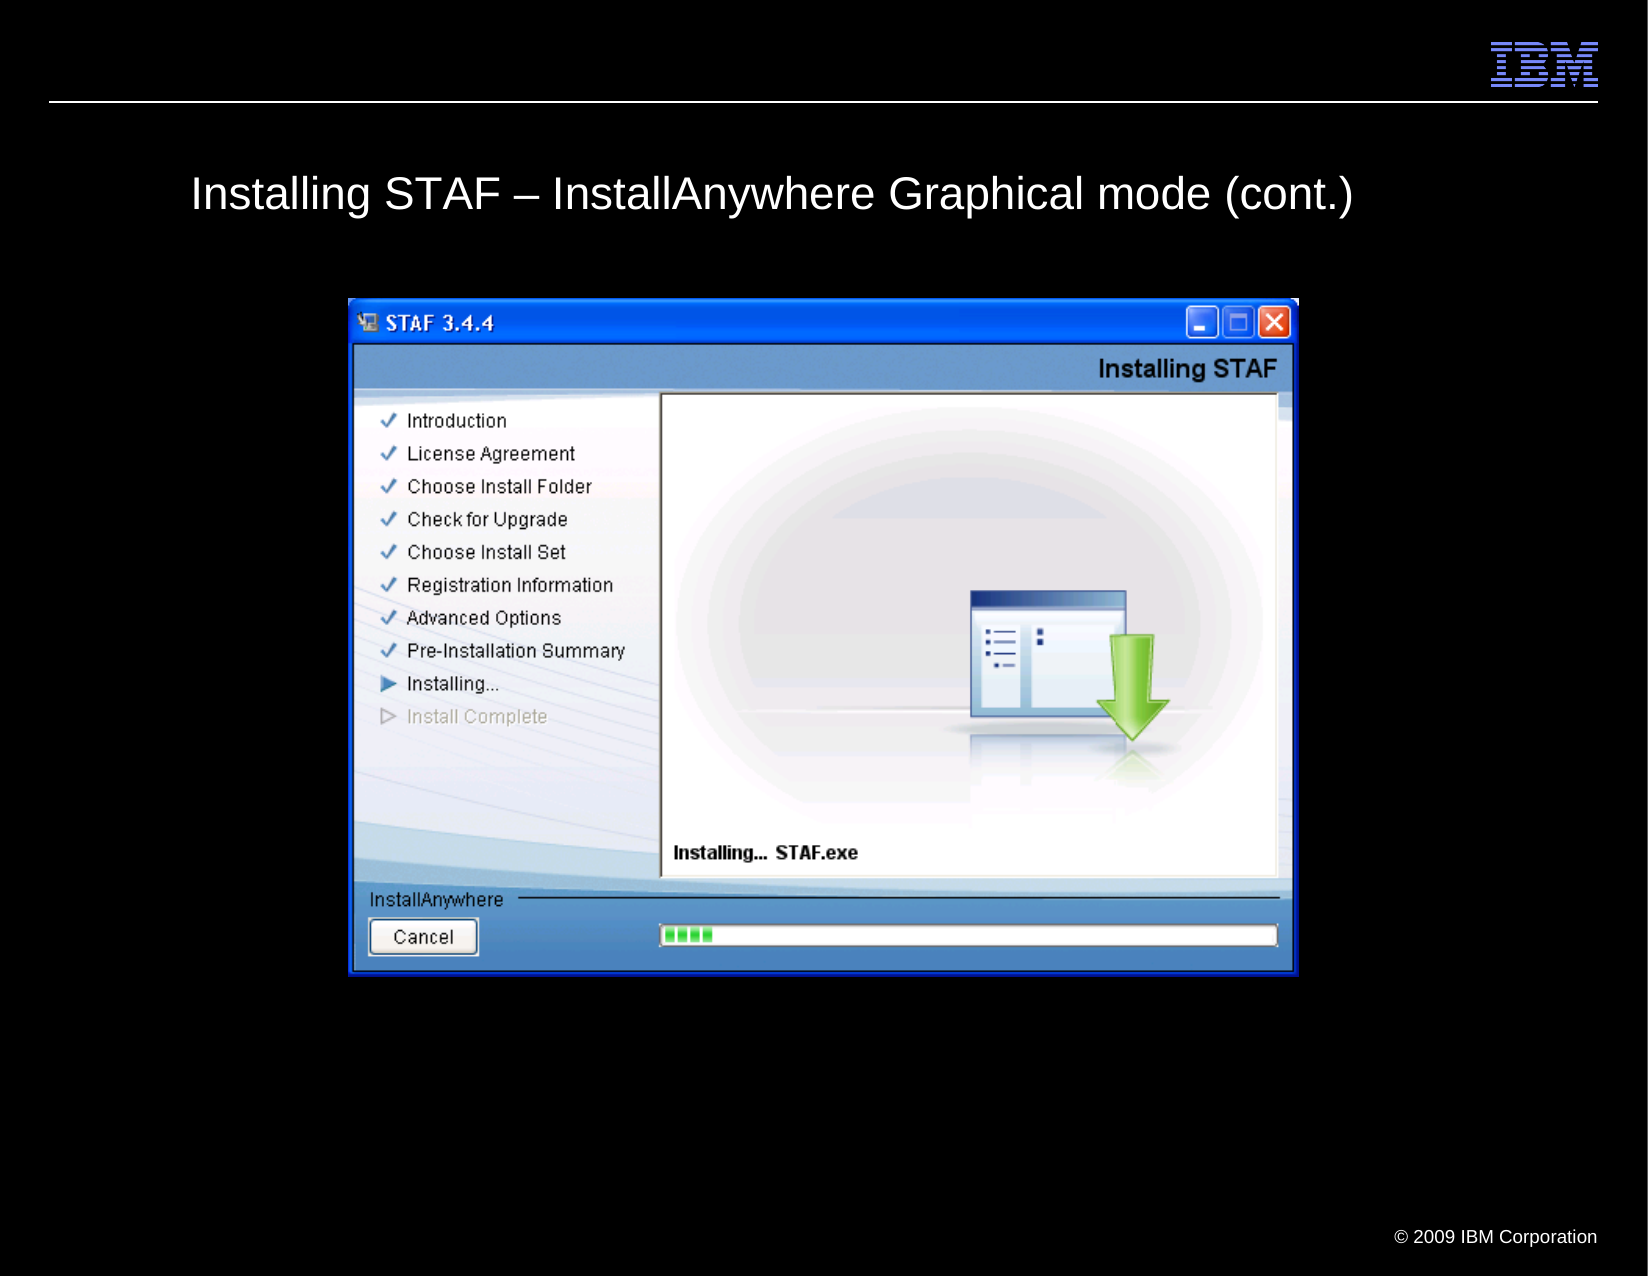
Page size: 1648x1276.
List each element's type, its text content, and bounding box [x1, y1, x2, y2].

picture [348, 298, 1299, 977]
picture [1491, 42, 1598, 87]
title Installing STAF – InstallAnywhere Graphical mode (cont.) [173, 161, 1648, 255]
